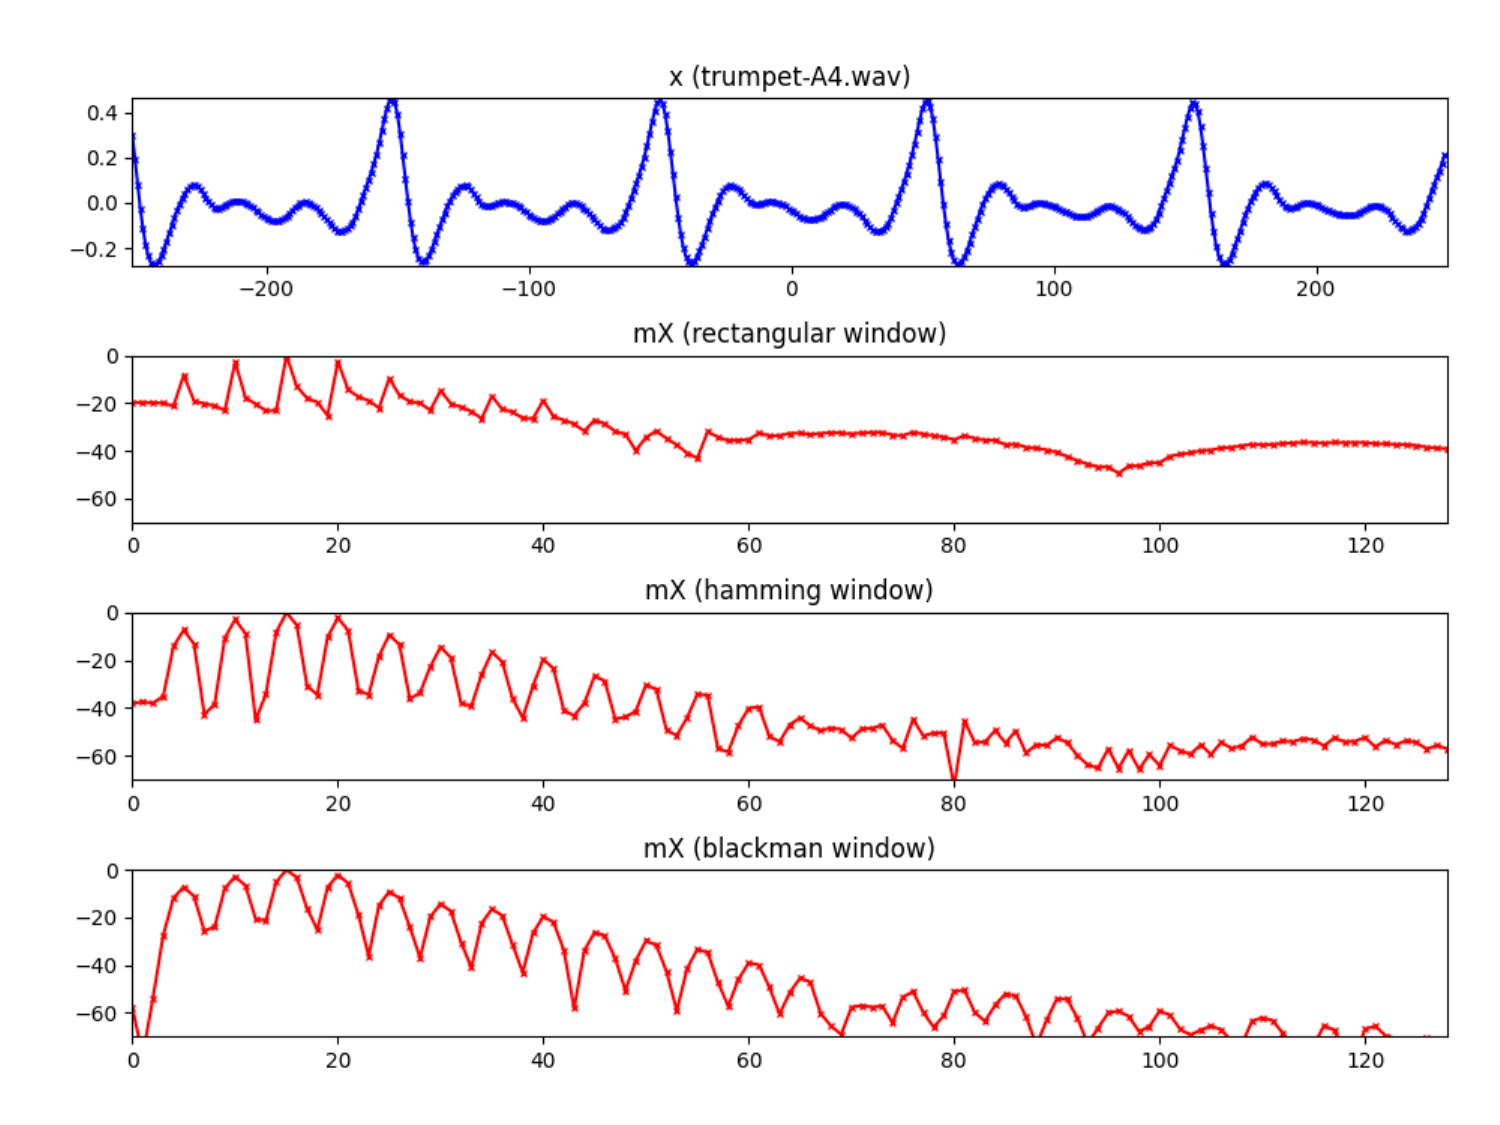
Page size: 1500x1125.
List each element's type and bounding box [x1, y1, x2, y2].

picture [45, 44, 1470, 1095]
